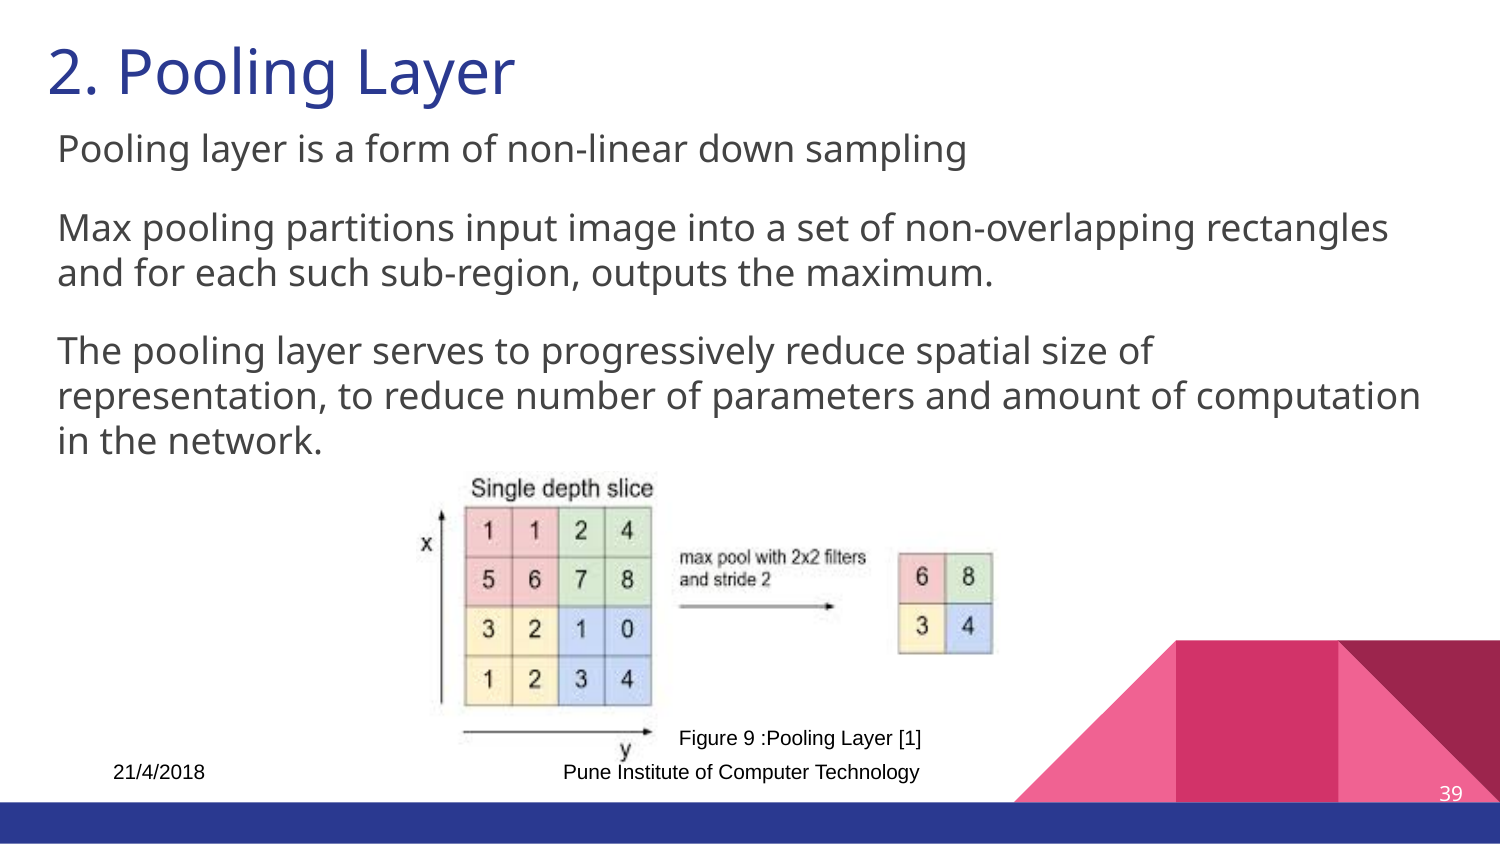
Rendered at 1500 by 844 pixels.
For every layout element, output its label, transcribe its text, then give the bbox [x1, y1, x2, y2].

slide_number <number> [1387, 762, 1478, 828]
list Pooling layer is a form of non-linear down sampling Max pooling partitions input image into a set of non-overlapping rectangles and for each such sub-region, outputs the maximum. The pooling layer serves to progressively reduce spatial size of representation, to reduce number of parameters and amount of computation in the network. [41, 110, 1440, 658]
picture [416, 471, 1001, 764]
text_box Figure 9 :Pooling Layer [1] [663, 709, 990, 756]
title 2. Pooling Layer [32, 16, 1431, 117]
